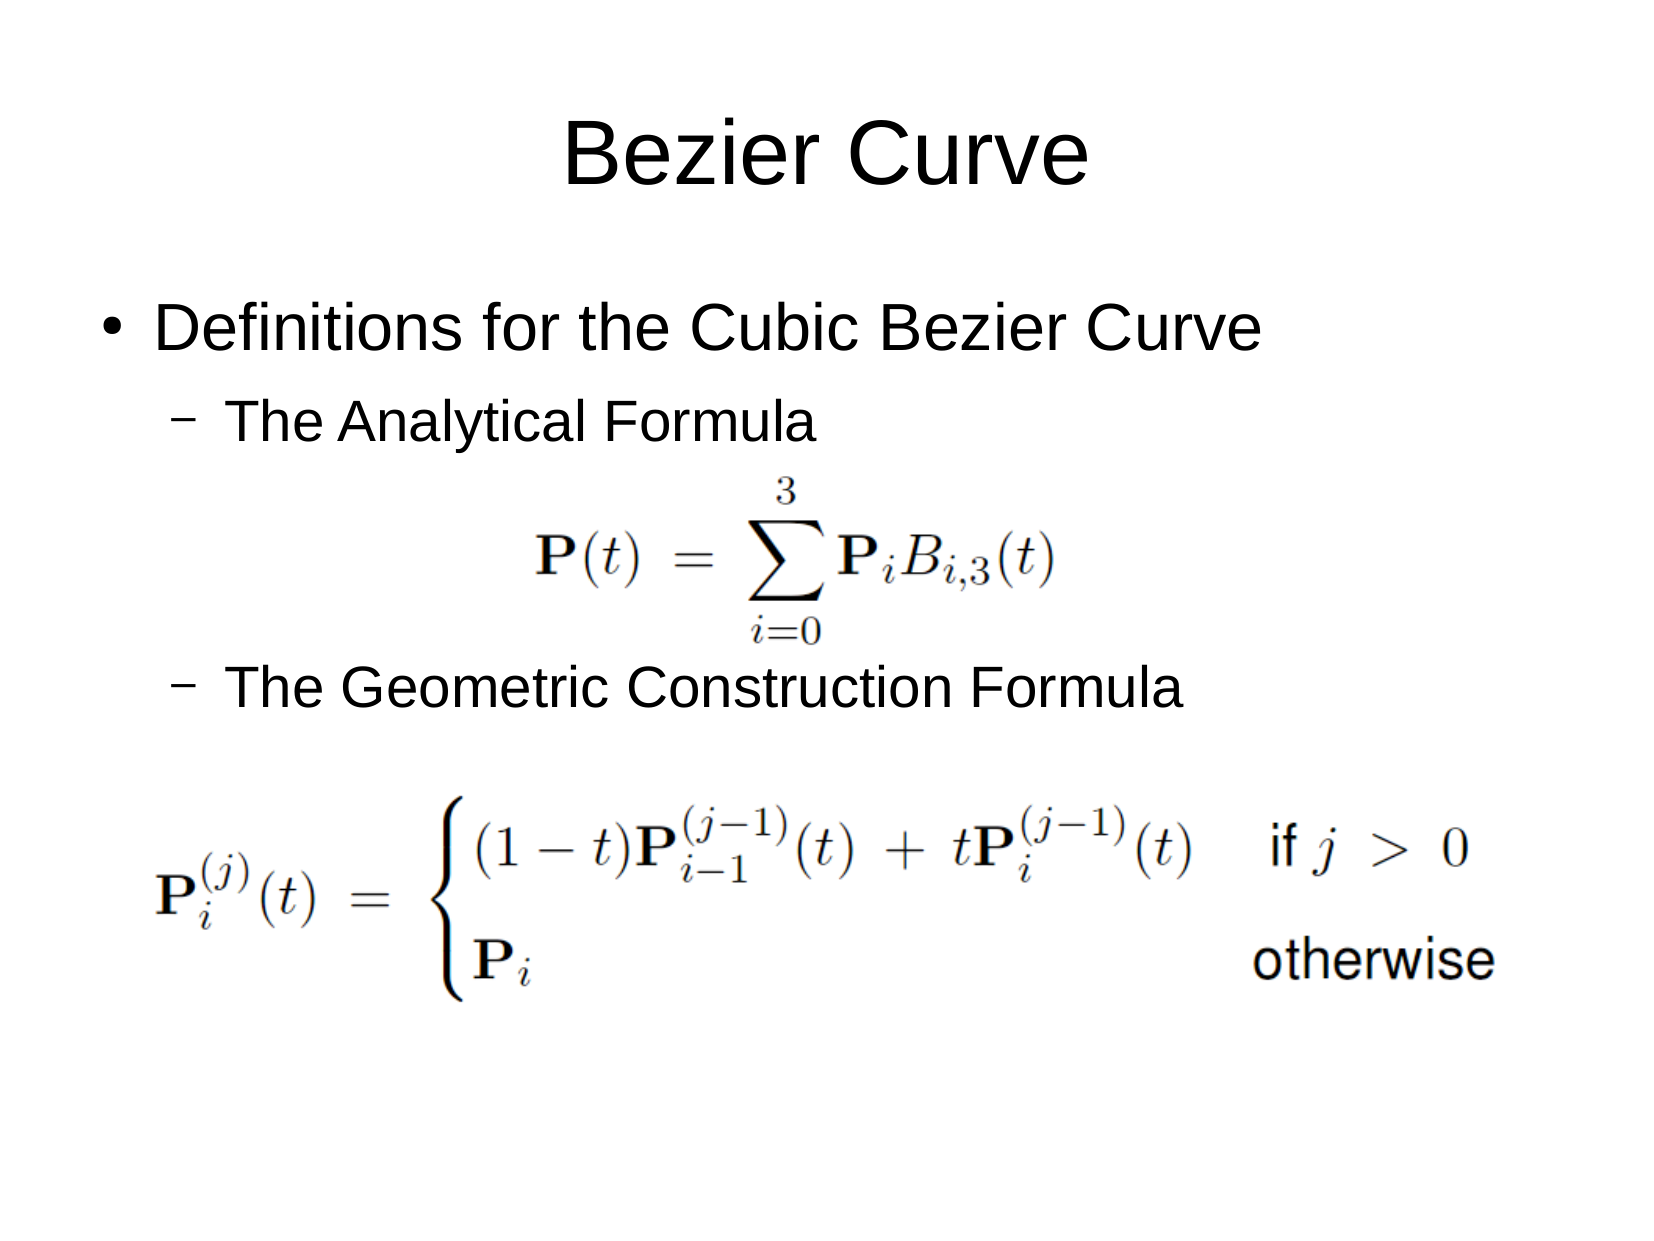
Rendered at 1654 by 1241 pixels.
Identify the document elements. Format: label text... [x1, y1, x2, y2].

title Bezier Curve [82, 49, 1571, 257]
list Definitions for the Cubic Bezier Curve The Analytical Formula The Geometric Construction Formula [82, 290, 1571, 1010]
picture [134, 790, 1501, 1010]
picture [525, 464, 1063, 664]
